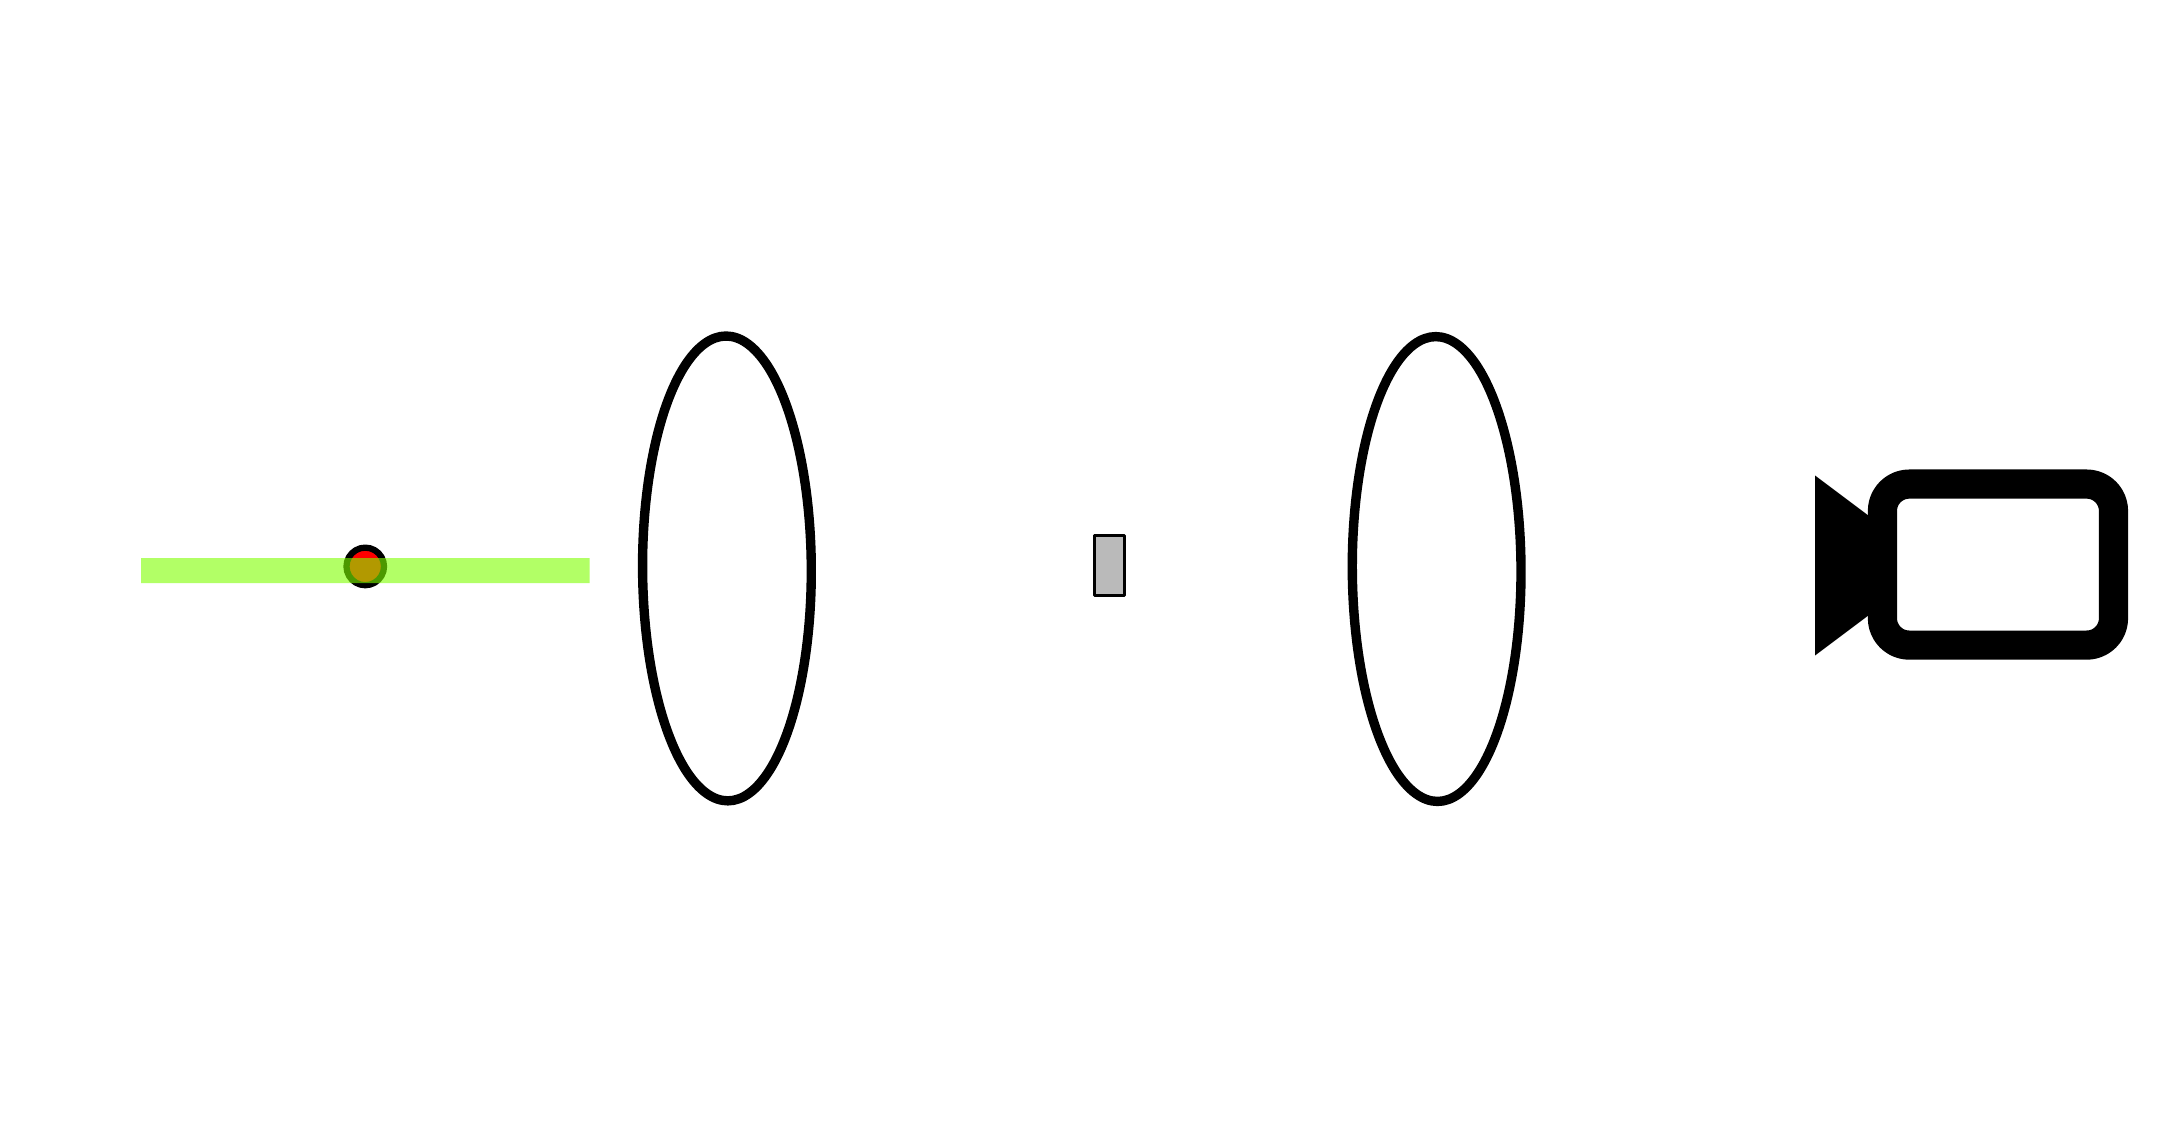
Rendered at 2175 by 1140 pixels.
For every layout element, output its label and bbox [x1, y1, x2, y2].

text_box [1352, 336, 1522, 802]
text_box [348, 547, 382, 558]
text_box [1882, 484, 2114, 646]
text_box [642, 336, 812, 801]
text_box [1815, 475, 1876, 656]
text_box [1094, 535, 1125, 596]
